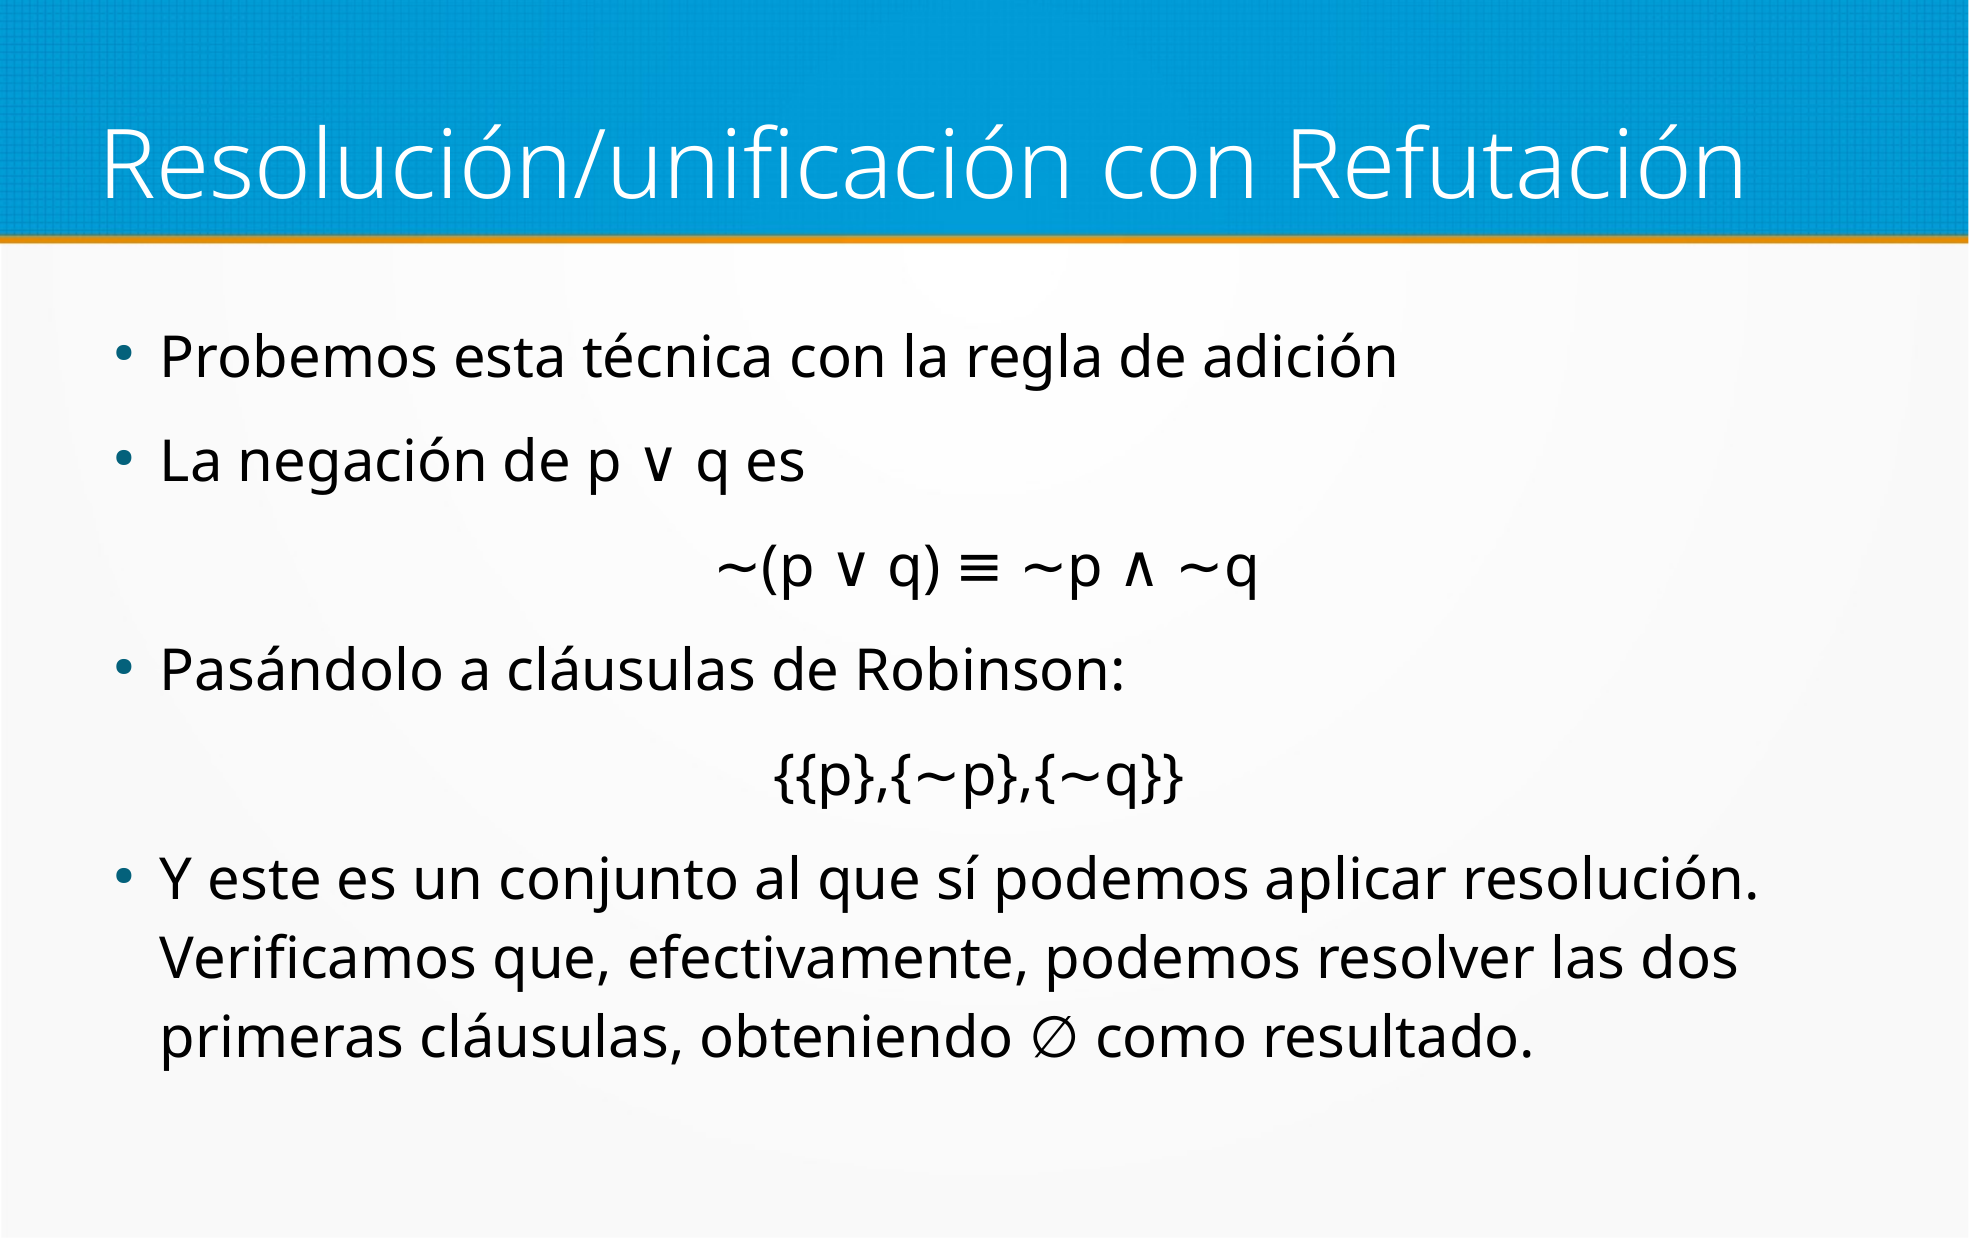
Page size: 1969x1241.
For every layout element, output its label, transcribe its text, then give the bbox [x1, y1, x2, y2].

picture [0, 233, 1969, 1241]
list Probemos esta técnica con la regla de adición La negación de p ∨ q es ∼(p ∨ q) ≡ ∼p ∧ ∼q Pasándolo a cláusulas de Robinson: {{p},{∼p},{∼q}} Y este es un conjunto al que sí podemos aplicar resolución. Verificamos que, efectivamente, podemos resolver las dos primeras cláusulas, obteniendo ∅ como resultado. [98, 315, 1861, 1081]
title Resolución/unificación con Refutación [98, 19, 1870, 227]
